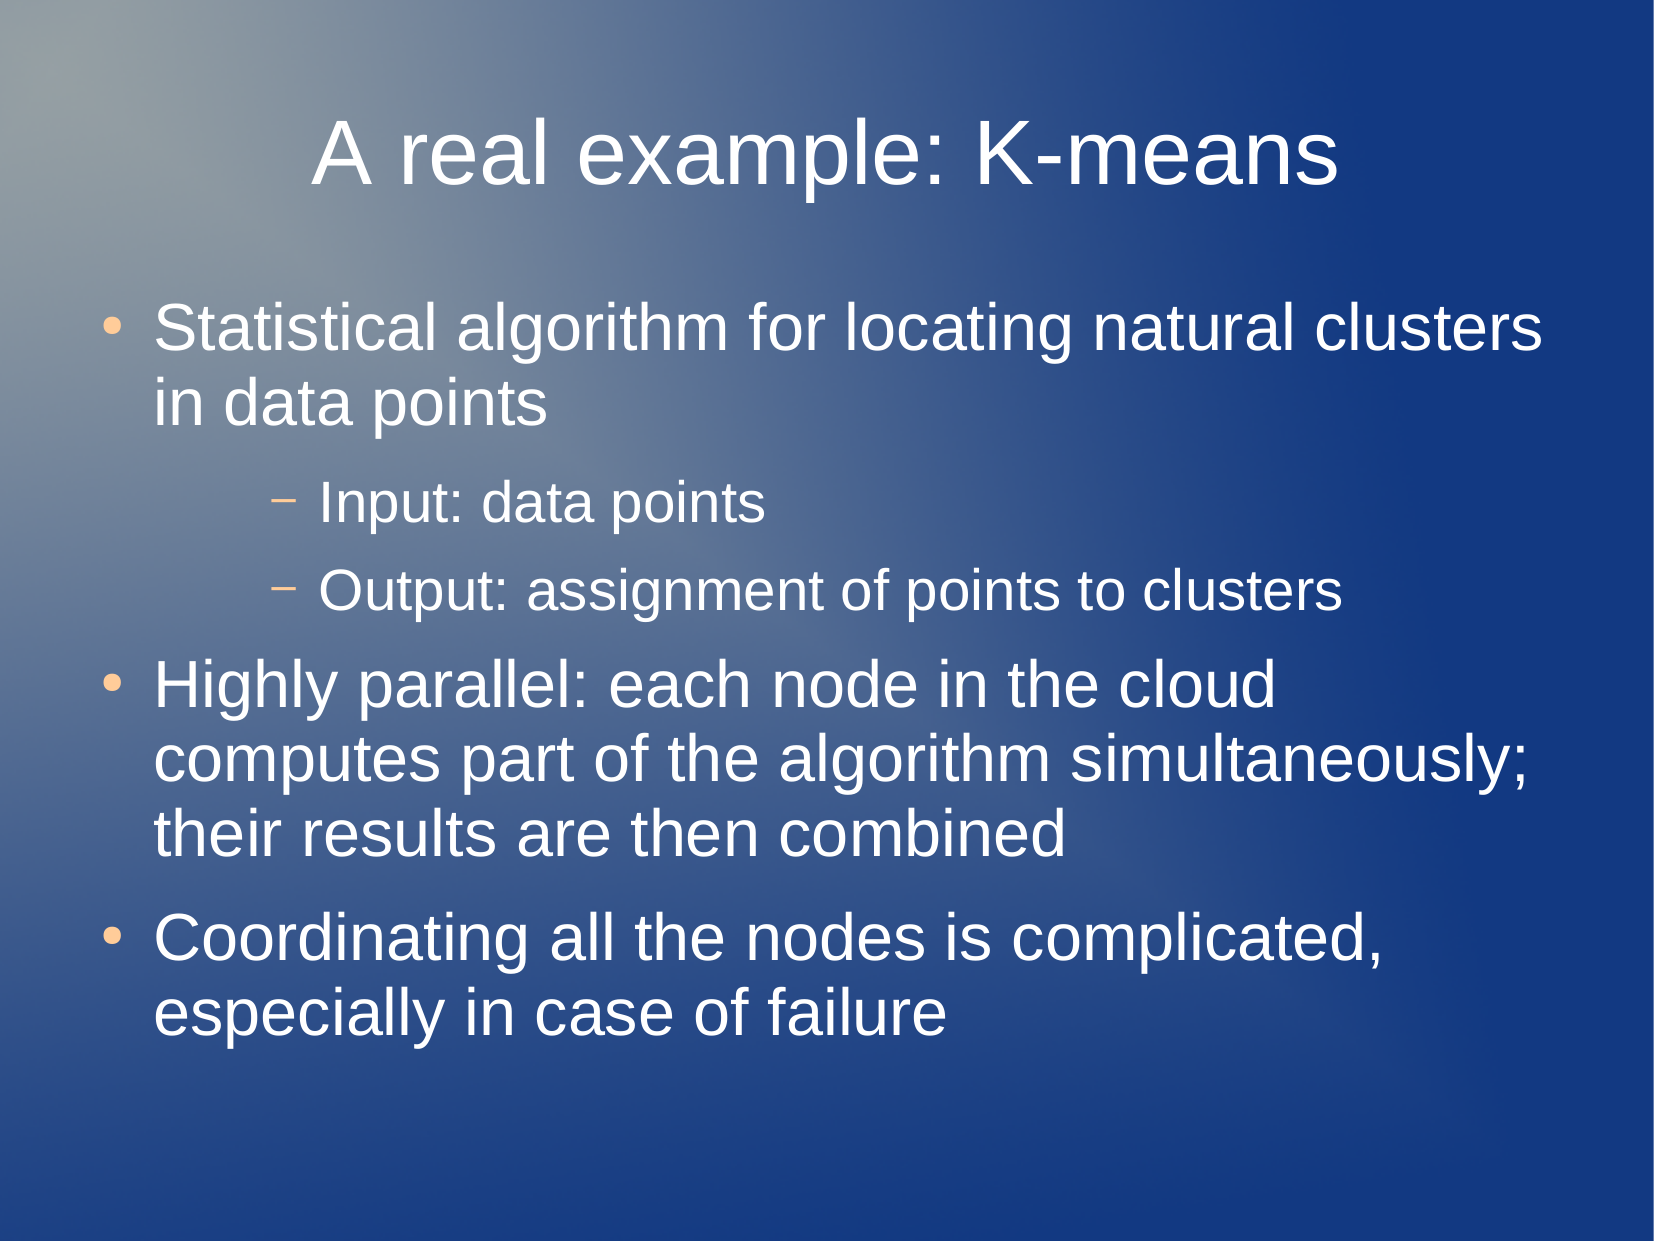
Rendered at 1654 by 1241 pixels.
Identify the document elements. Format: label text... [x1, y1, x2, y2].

picture [0, 0, 1654, 1241]
list Statistical algorithm for locating natural clusters in data points Input: data points Output: assignment of points to clusters Highly parallel: each node in the cloud computes part of the algorithm simultaneously; their results are then combined Coordinating all the nodes is complicated, especially in case of failure [82, 290, 1571, 1094]
title A real example: K-means [82, 56, 1571, 250]
